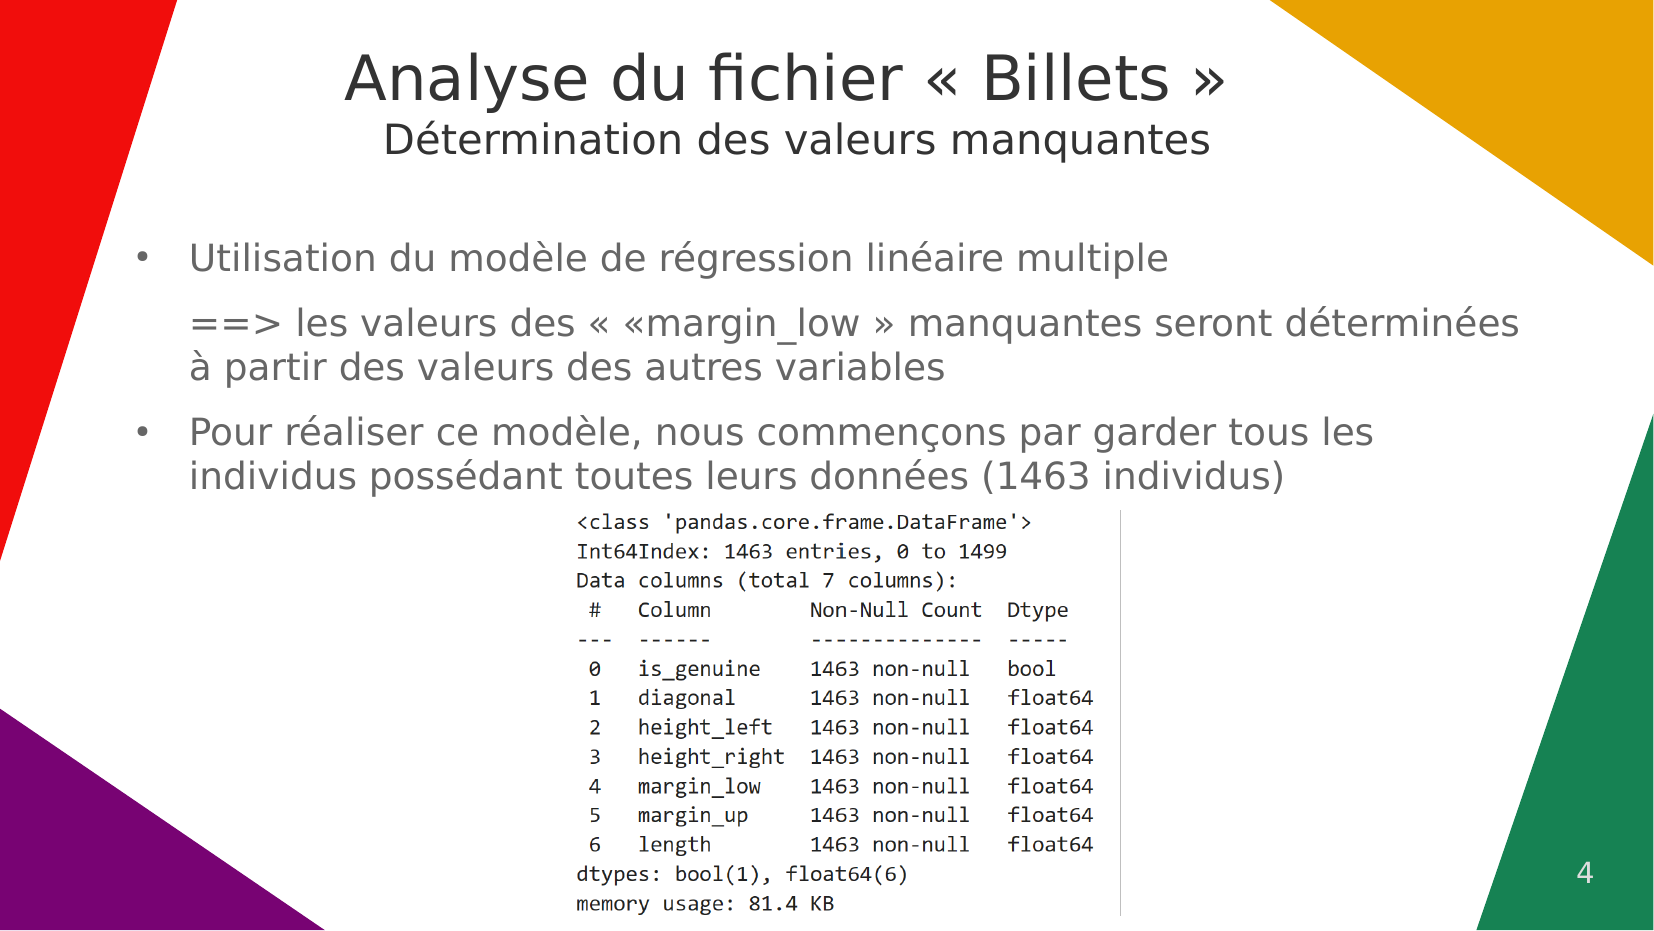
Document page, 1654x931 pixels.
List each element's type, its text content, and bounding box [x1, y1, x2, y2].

title Analyse du fichier « Billets » Détermination des valeurs manquantes [88, 29, 1506, 178]
picture [561, 510, 1121, 916]
list Utilisation du modèle de régression linéaire multiple ==> les valeurs des « «margin_low » manquantes seront déterminées à partir des valeurs des autres variables Pour réaliser ce modèle, nous commençons par garder tous les individus possédant toutes leurs données (1463 individus) [118, 236, 1536, 827]
